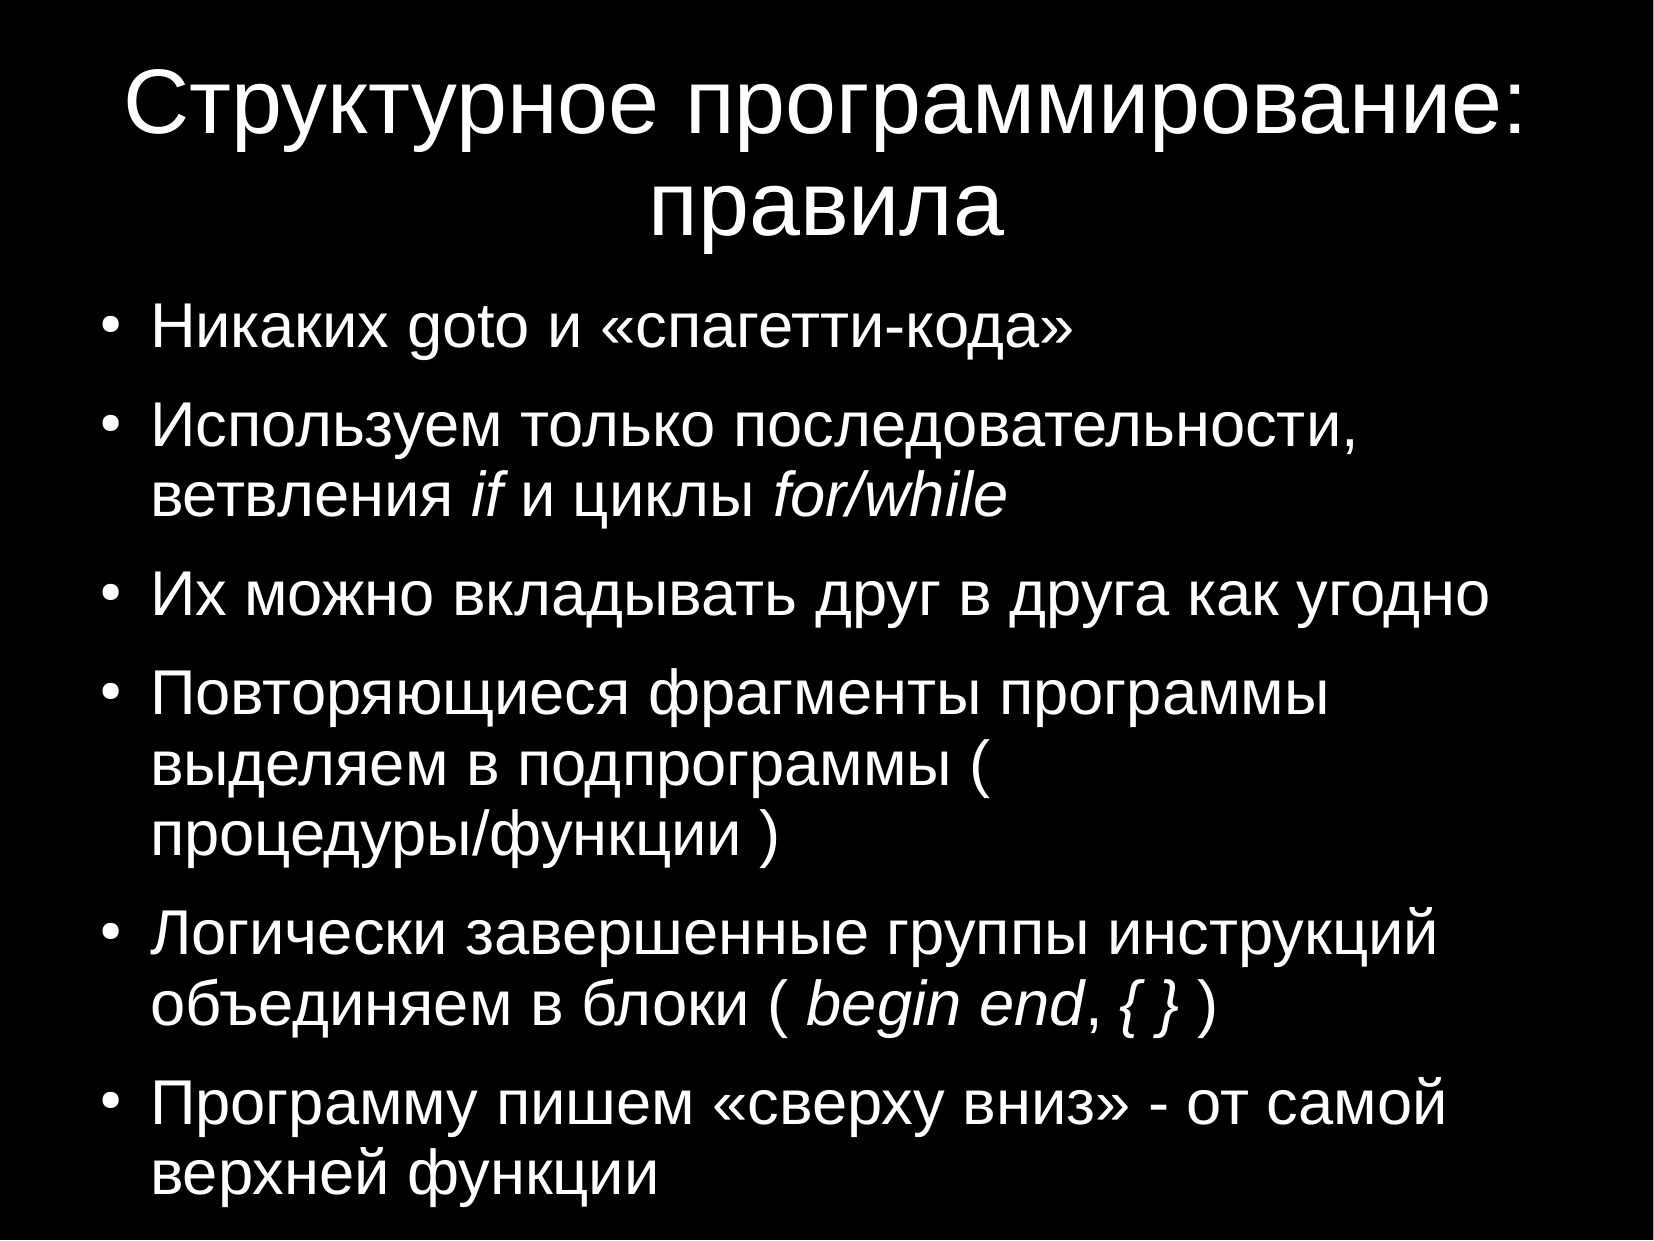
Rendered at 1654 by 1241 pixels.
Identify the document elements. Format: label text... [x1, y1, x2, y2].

list Никаких goto и «спагетти-кода» Используем только последовательности, ветвления if и циклы for/while Их можно вкладывать друг в друга как угодно Повторяющиеся фрагменты программы выделяем в подпрограммы ( процедуры/функции ) Логически завершенные группы инструкций объединяем в блоки ( begin end, { } ) Программу пишем «сверху вниз» - от самой верхней функции [82, 290, 1571, 1217]
title Структурное программирование: правила [82, 49, 1571, 257]
